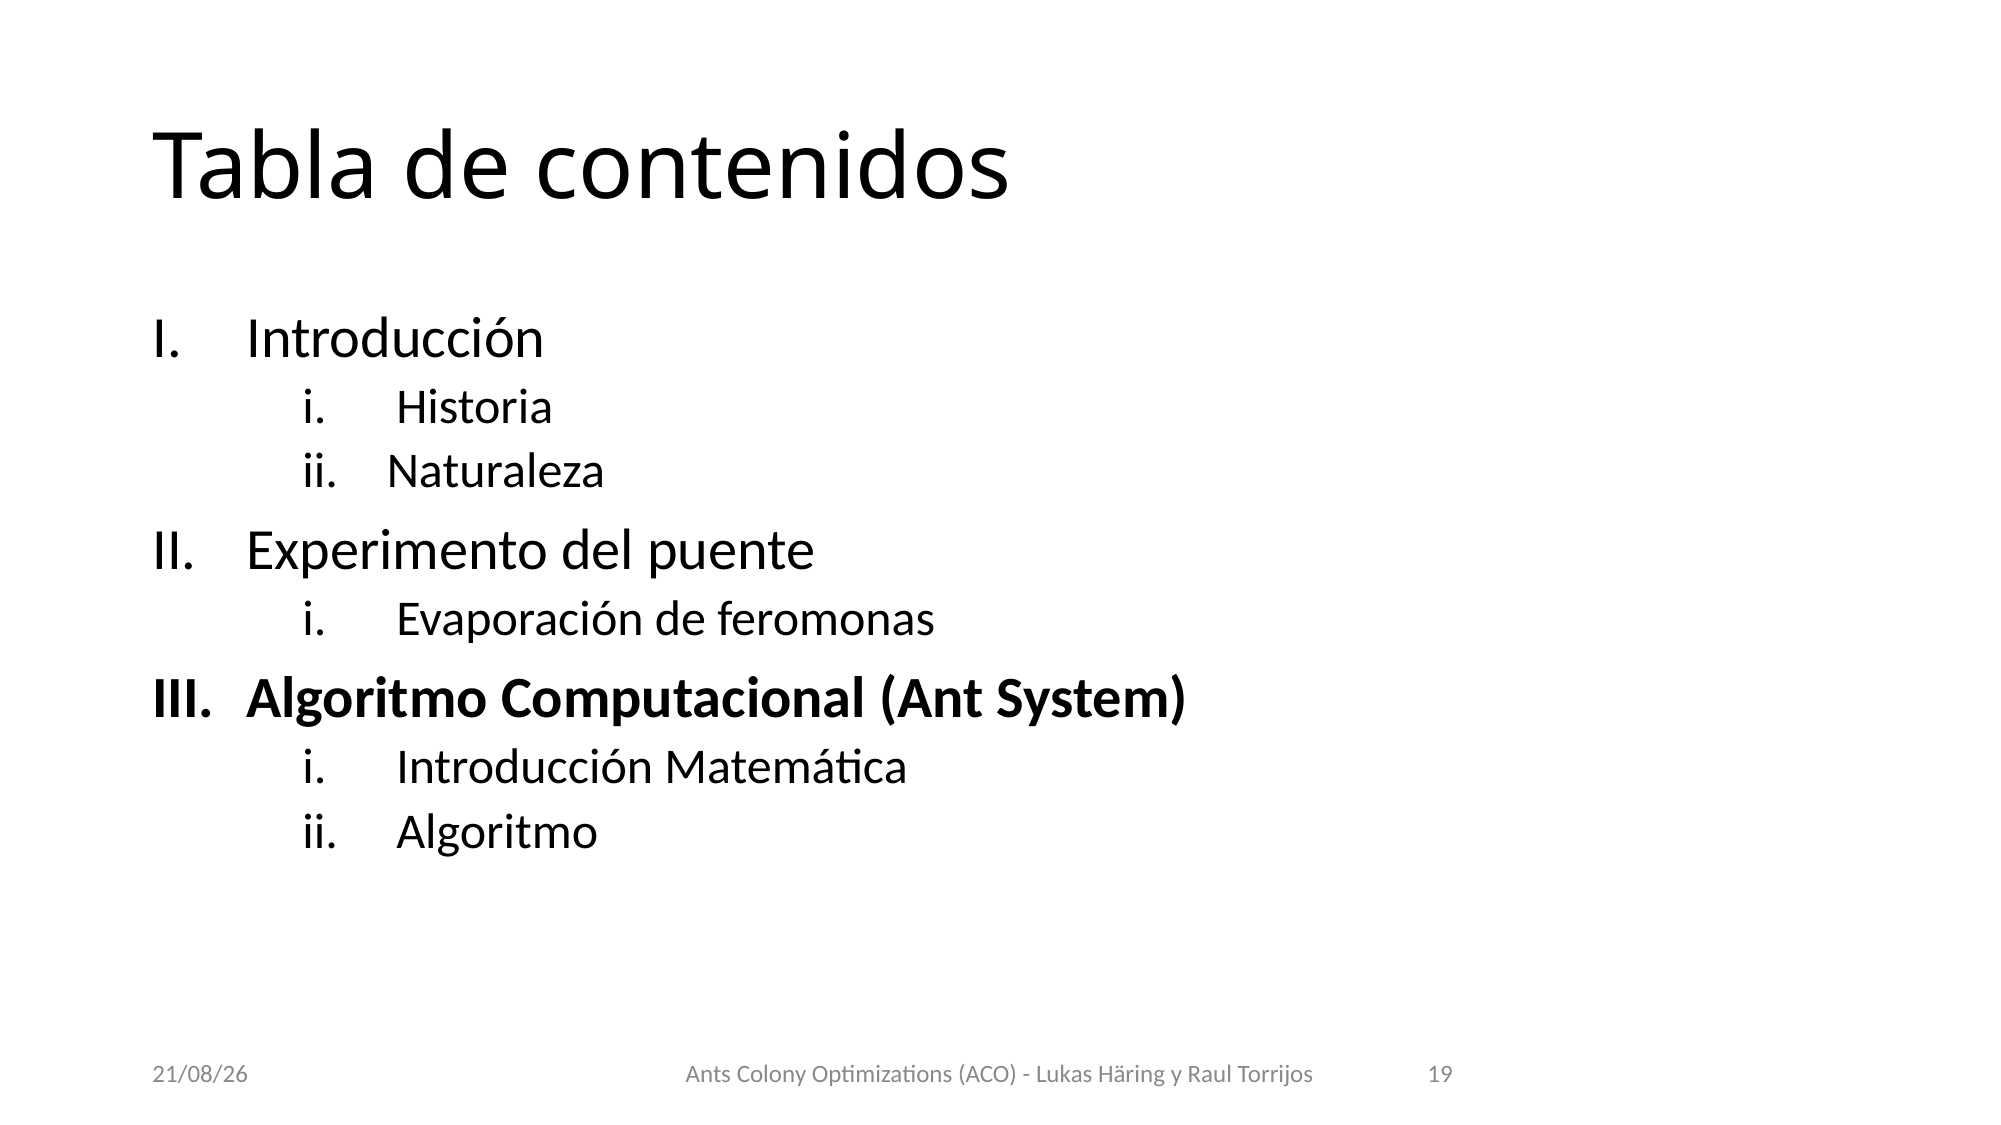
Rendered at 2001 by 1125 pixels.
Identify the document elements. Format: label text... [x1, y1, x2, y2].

list Introducción Historia Naturaleza Experimento del puente Evaporación de feromonas Algoritmo Computacional (Ant System) Introducción Matemática Algoritmo [137, 299, 1863, 1014]
title Tabla de contenidos [137, 59, 1863, 278]
text_box Ants Colony Optimizations (ACO) - Lukas Häring y Raul Torrijos [662, 1042, 1338, 1103]
text_box 19/05/2019 [137, 1042, 588, 1103]
text_box [1412, 1042, 1863, 1103]
